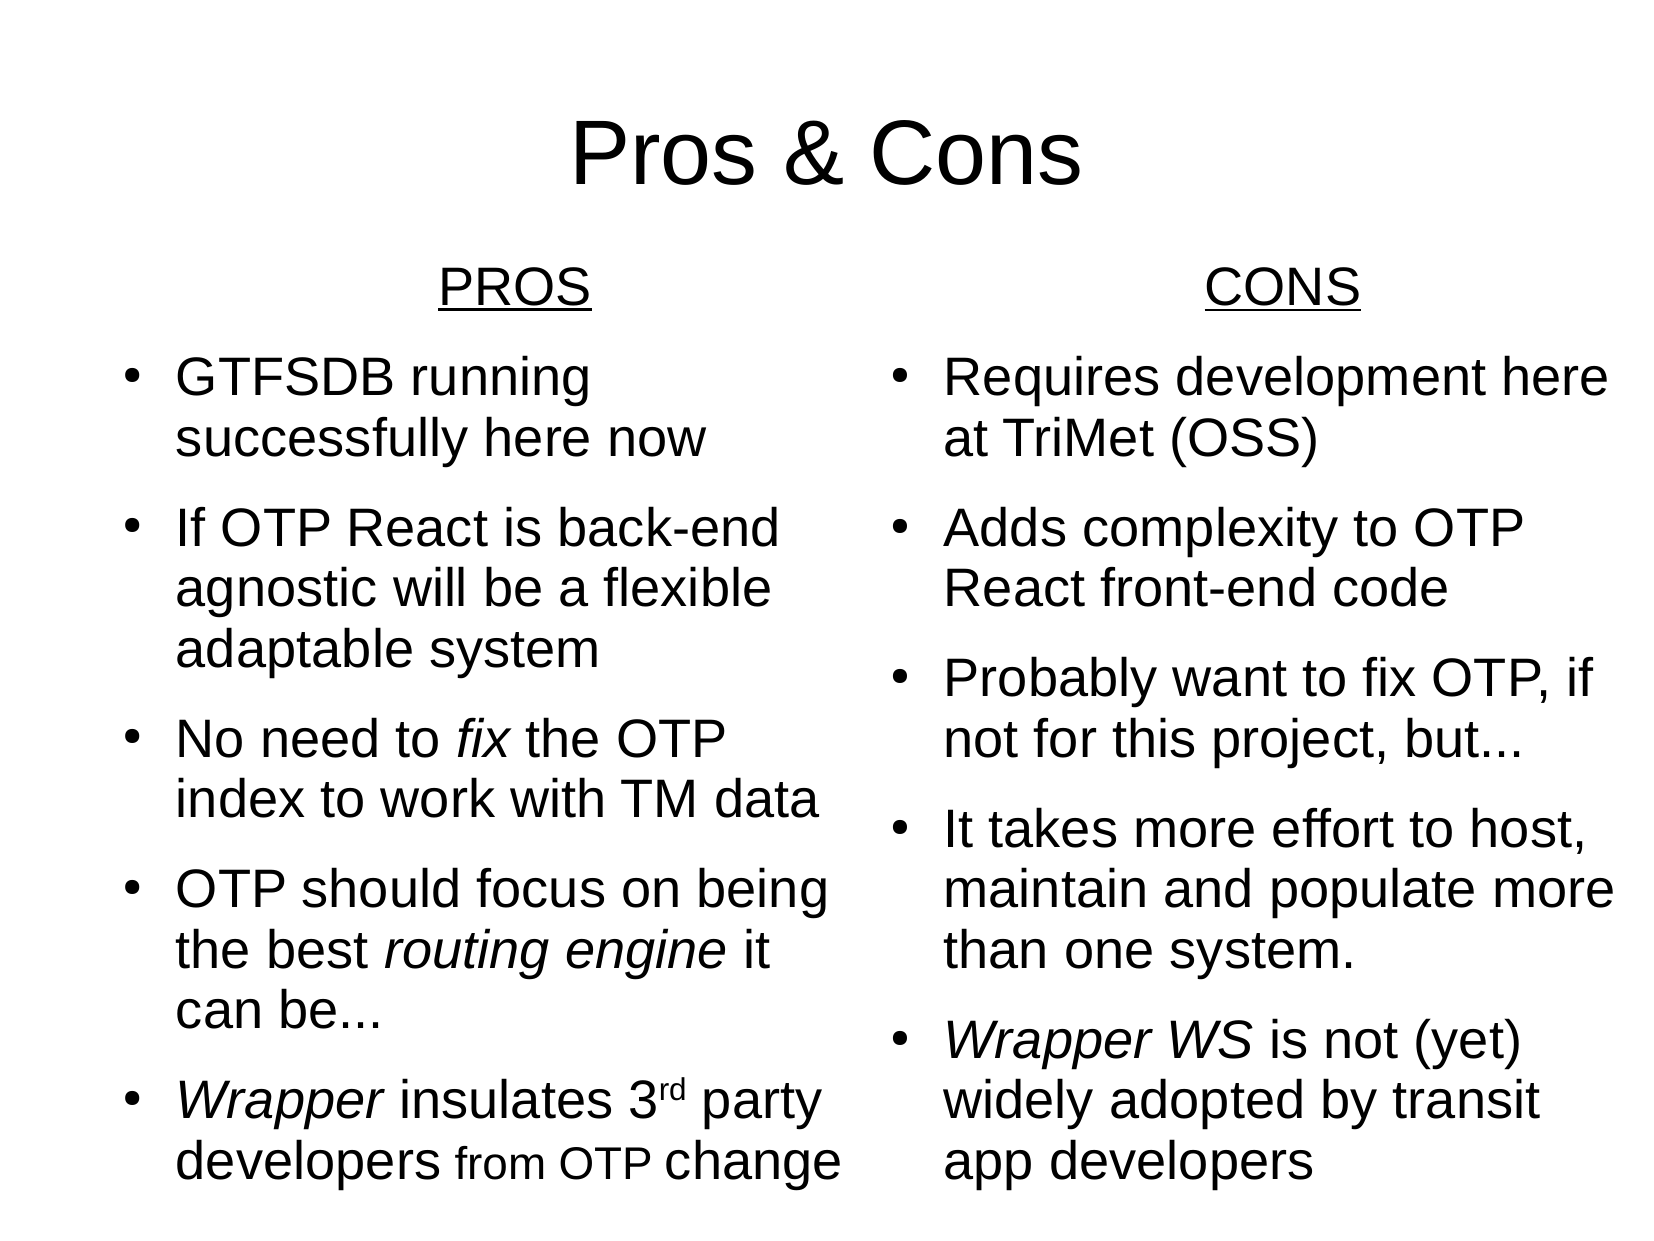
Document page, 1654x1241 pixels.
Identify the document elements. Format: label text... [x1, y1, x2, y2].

list CONS Requires development here at TriMet (OSS) Adds complexity to OTP React front-end code Probably want to fix OTP, if not for this project, but... It takes more effort to host, maintain and populate more than one system. Wrapper WS is not (yet) widely adopted by transit app developers [872, 256, 1623, 1197]
list PROS GTFSDB running successfully here now If OTP React is back-end agnostic will be a flexible adaptable system No need to fix the OTP index to work with TM data OTP should focus on being the best routing engine it can be... Wrapper insulates 3rd party developers from OTP change [105, 256, 856, 1197]
title Pros & Cons [82, 49, 1571, 257]
